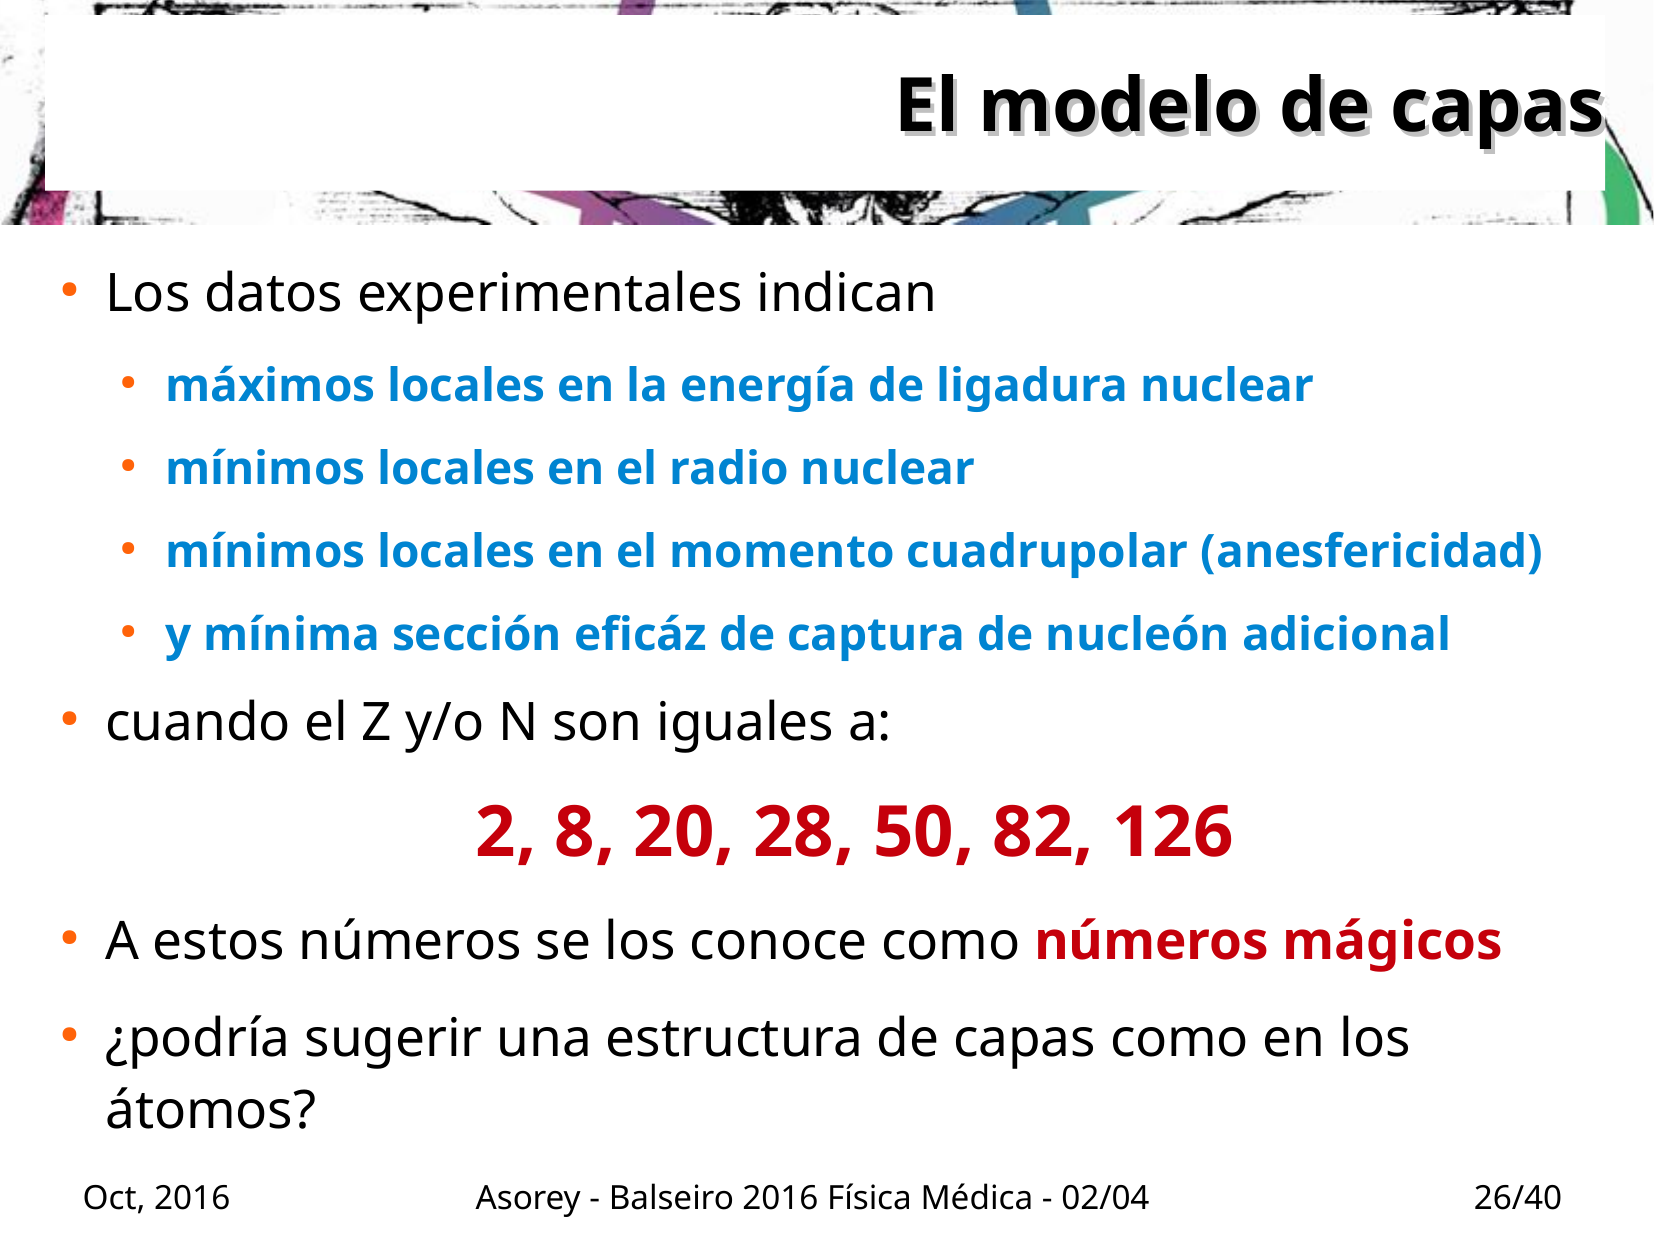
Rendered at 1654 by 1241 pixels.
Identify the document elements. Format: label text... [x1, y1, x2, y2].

picture [0, 0, 1654, 225]
list Los datos experimentales indican máximos locales en la energía de ligadura nuclear mínimos locales en el radio nuclear mínimos locales en el momento cuadrupolar (anesfericidad) y mínima sección eficáz de captura de nucleón adicional cuando el Z y/o N son iguales a: 2, 8, 20, 28, 50, 82, 126 A estos números se los conoce como números mágicos ¿podría sugerir una estructura de capas como en los átomos? [45, 255, 1606, 1156]
title El modelo de capas [45, 15, 1606, 191]
